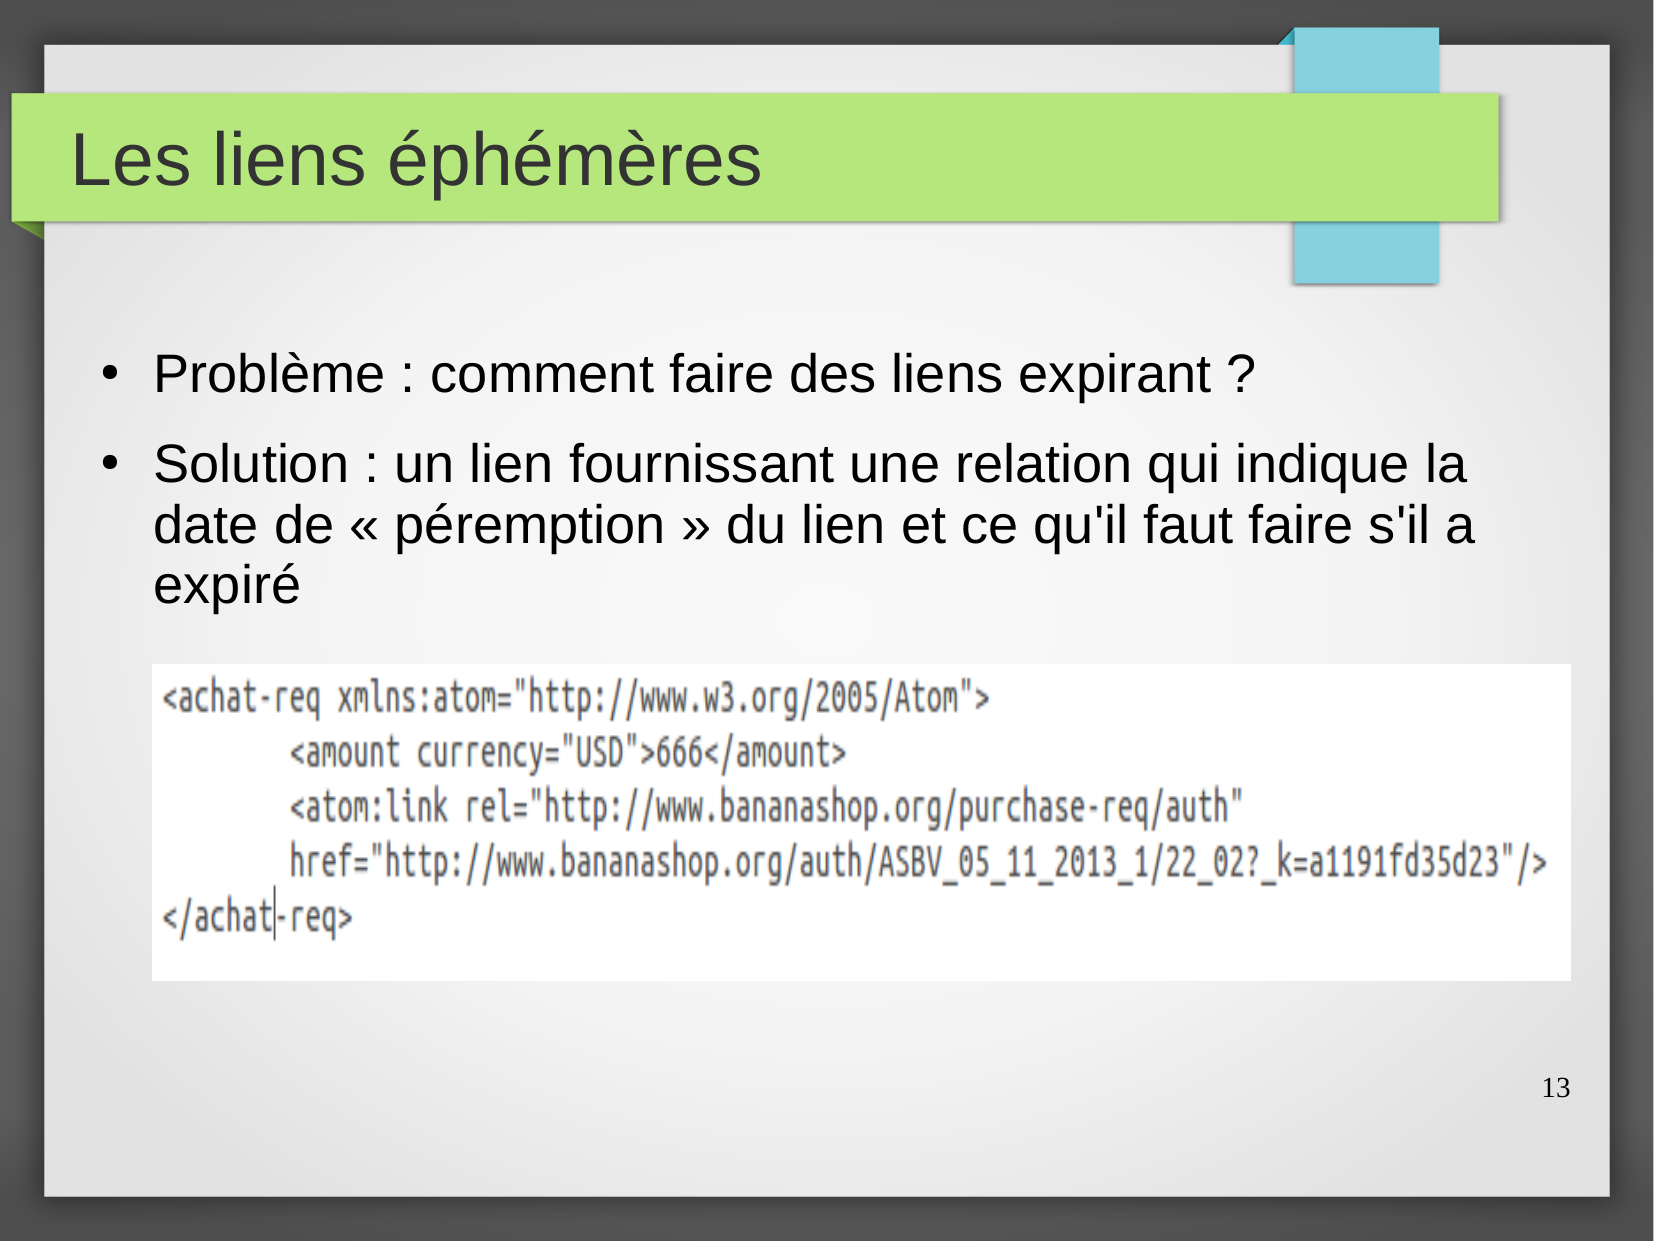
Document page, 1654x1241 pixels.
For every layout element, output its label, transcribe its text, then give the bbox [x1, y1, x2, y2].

list Problème : comment faire des liens expirant ? Solution : un lien fournissant une relation qui indique la date de « péremption » du lien et ce qu'il faut faire s'il a expiré [82, 343, 1538, 1063]
title Les liens éphémères [70, 106, 1229, 213]
picture [0, 0, 1654, 1241]
